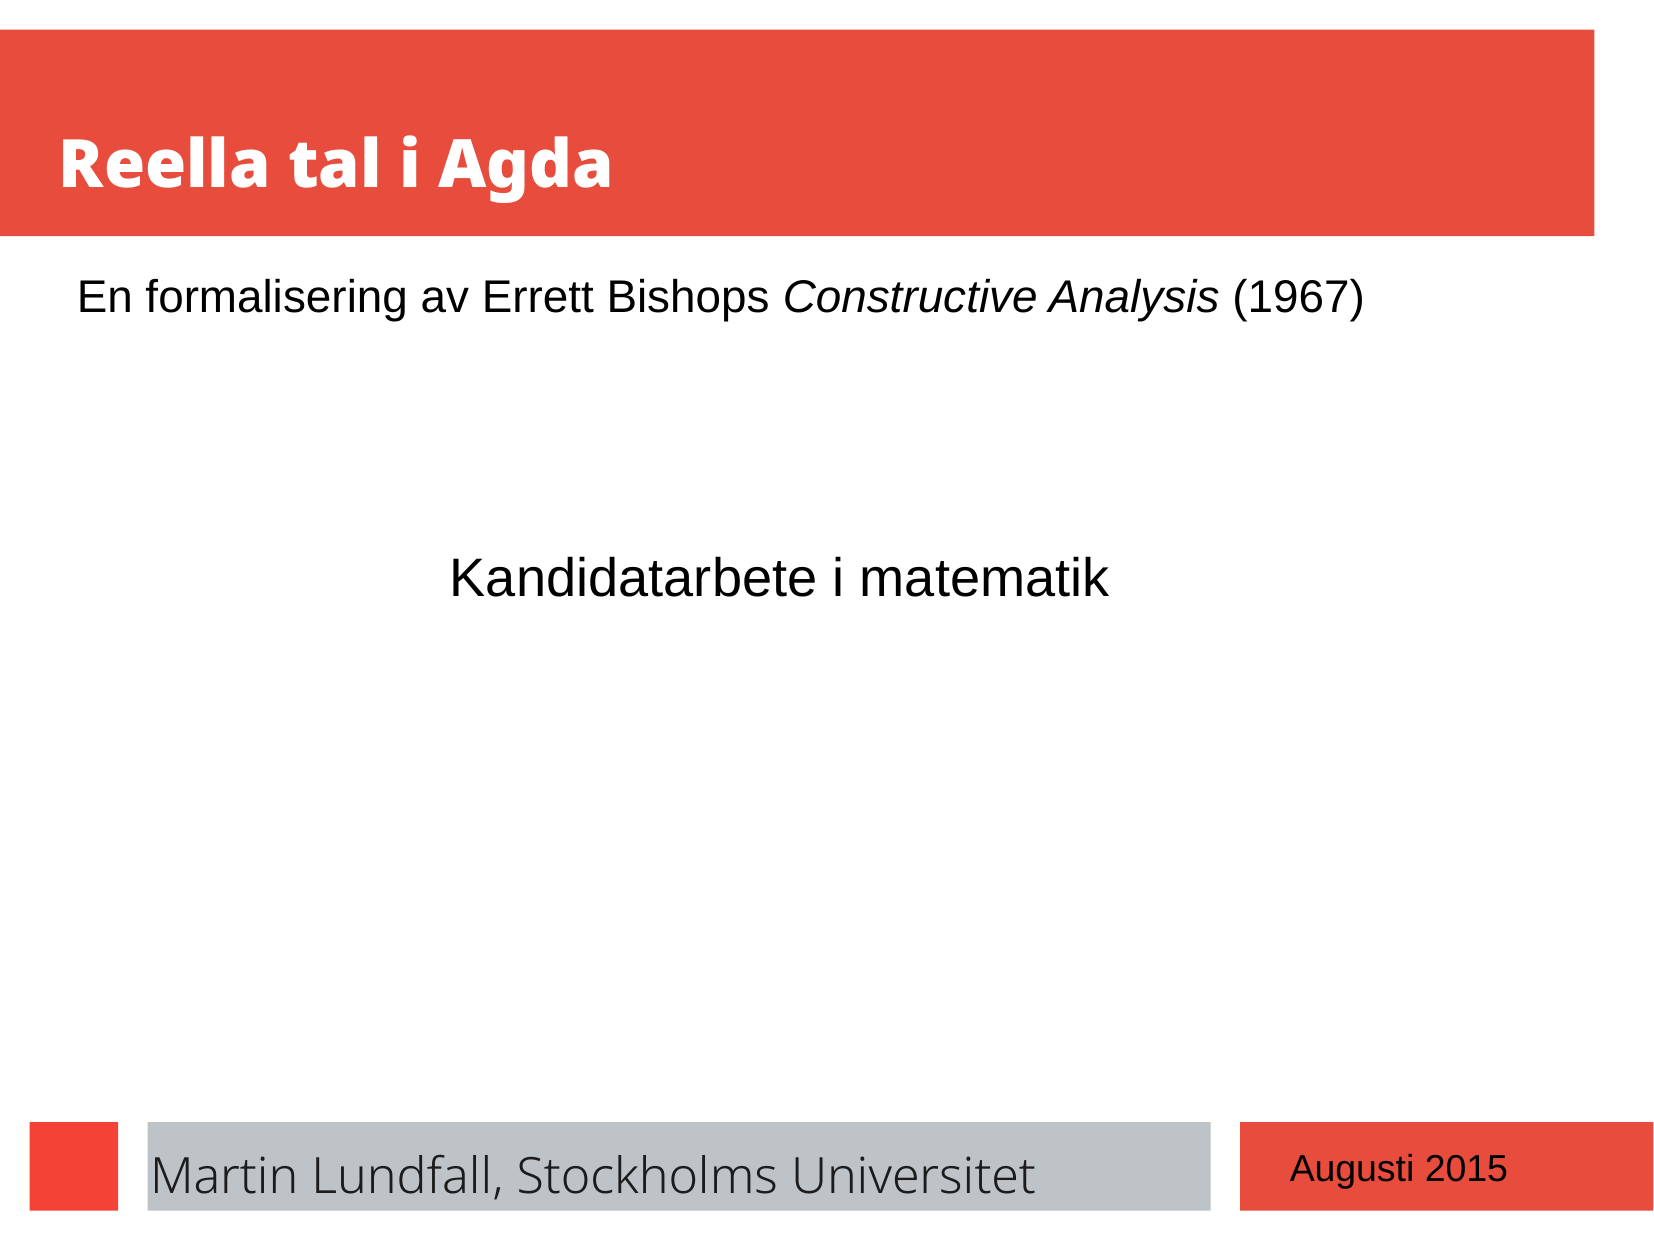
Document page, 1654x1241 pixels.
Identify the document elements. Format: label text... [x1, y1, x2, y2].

title Reella tal i Agda [59, 59, 1595, 207]
subtitle Martin Lundfall, Stockholms Universitet [150, 1140, 1276, 1201]
text_box En formalisering av Errett Bishops Constructive Analysis (1967) [62, 263, 1381, 331]
text_box Kandidatarbete i matematik [435, 540, 1126, 616]
text_box Augusti 2015 [1275, 1140, 1523, 1197]
